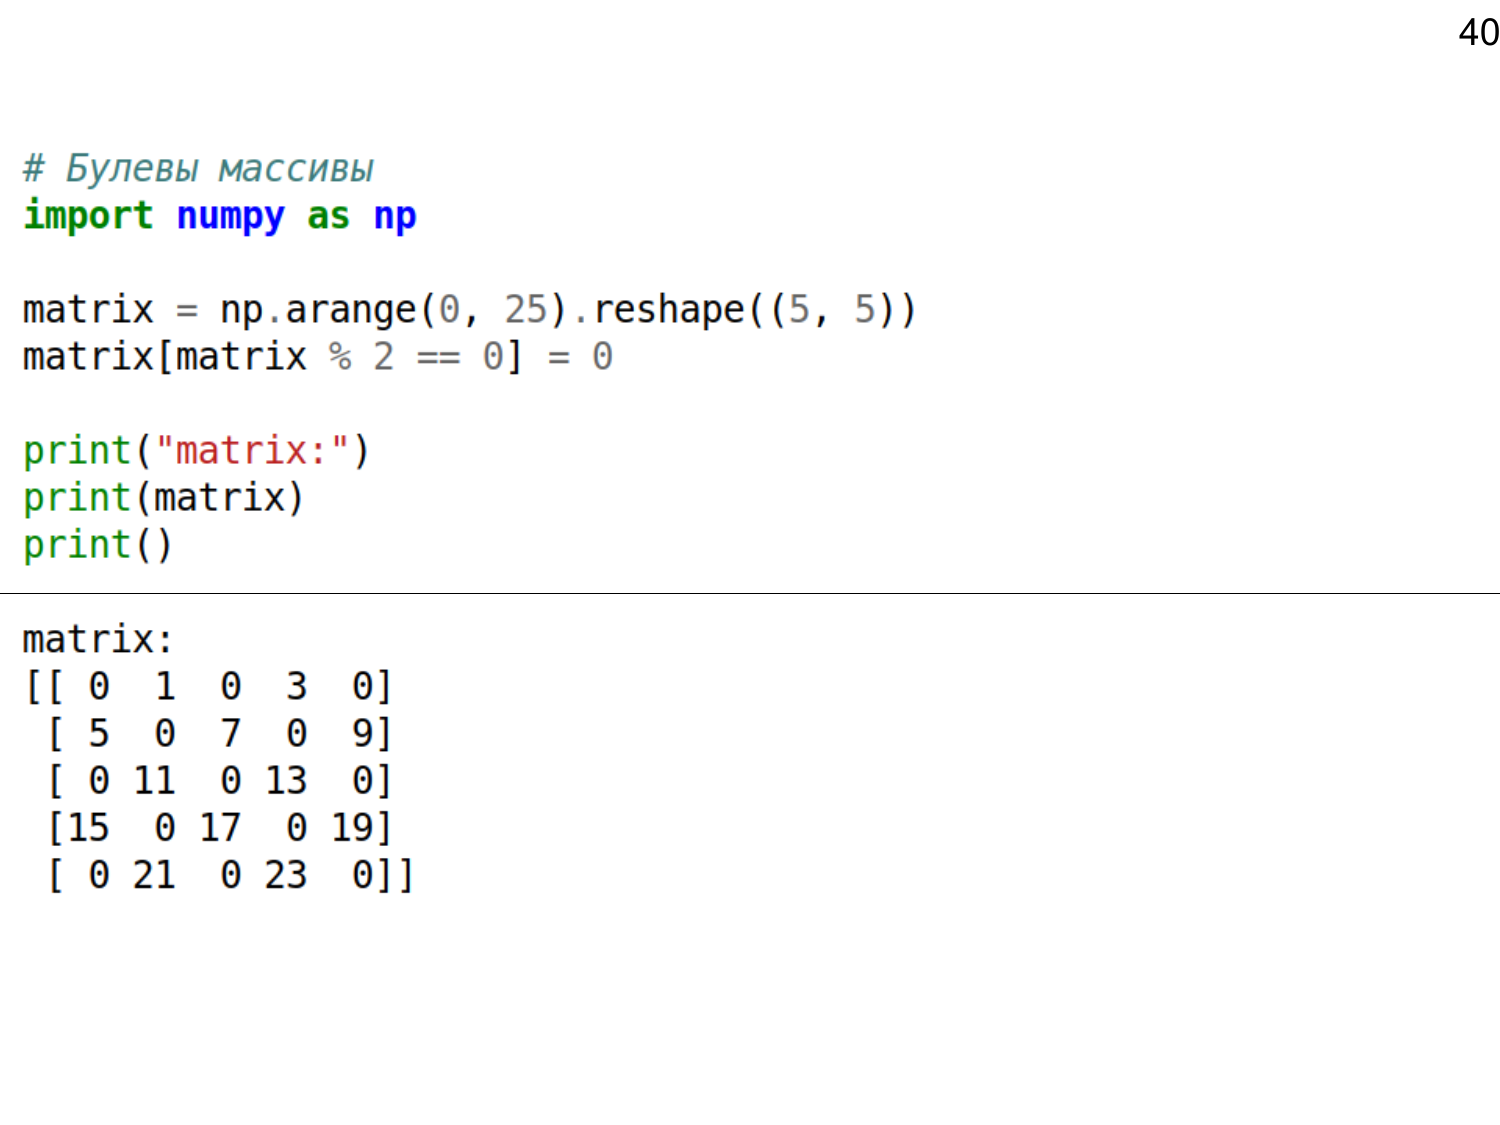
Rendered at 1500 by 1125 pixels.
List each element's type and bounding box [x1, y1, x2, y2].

picture [13, 618, 424, 912]
picture [15, 144, 920, 572]
